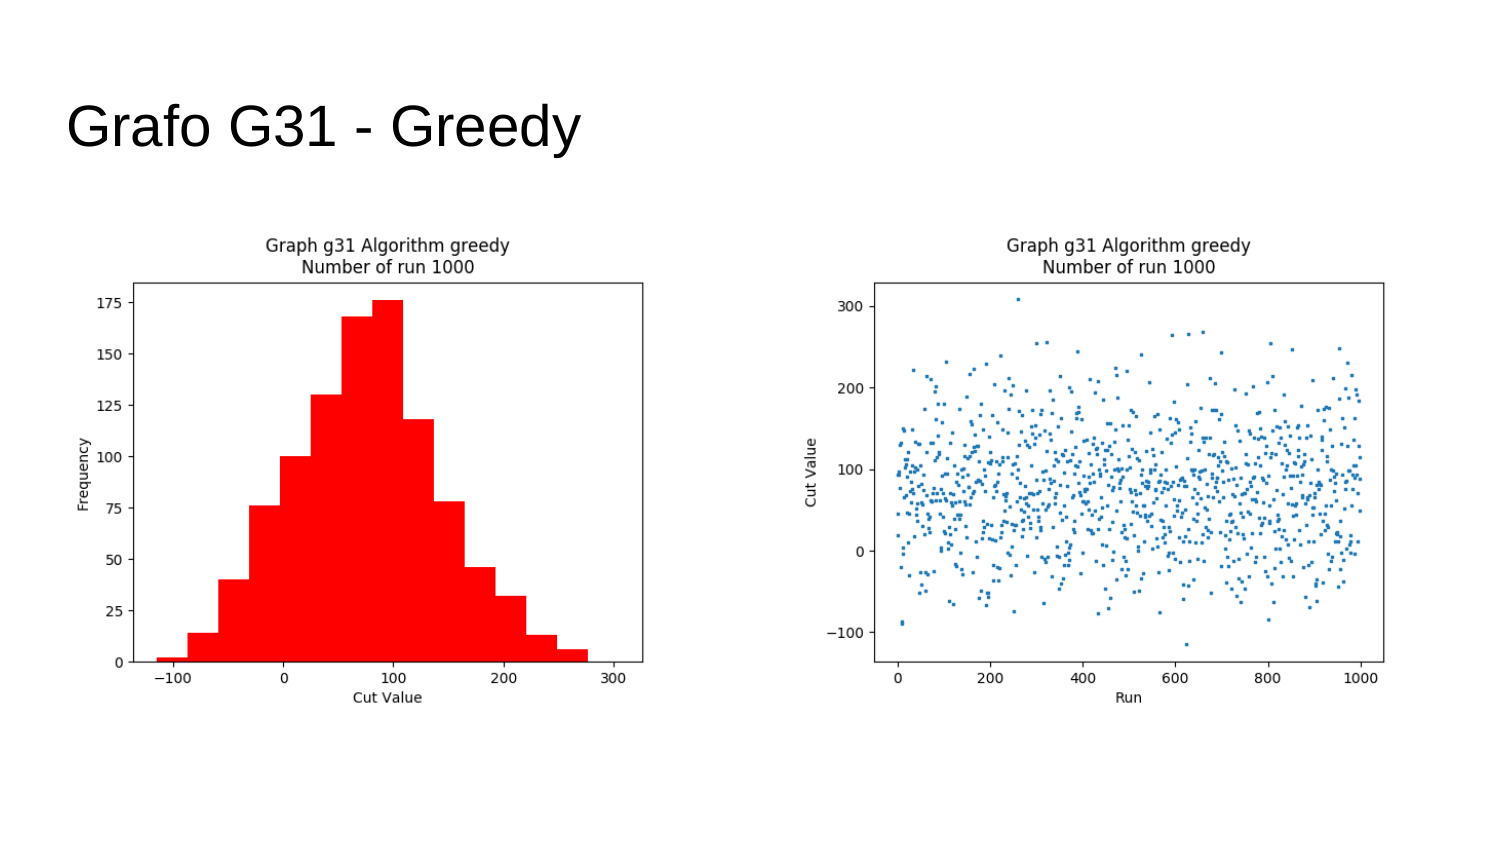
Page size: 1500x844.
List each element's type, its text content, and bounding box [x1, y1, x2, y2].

title Grafo G31 - Greedy [51, 72, 1449, 167]
picture [51, 223, 708, 716]
picture [792, 223, 1449, 716]
